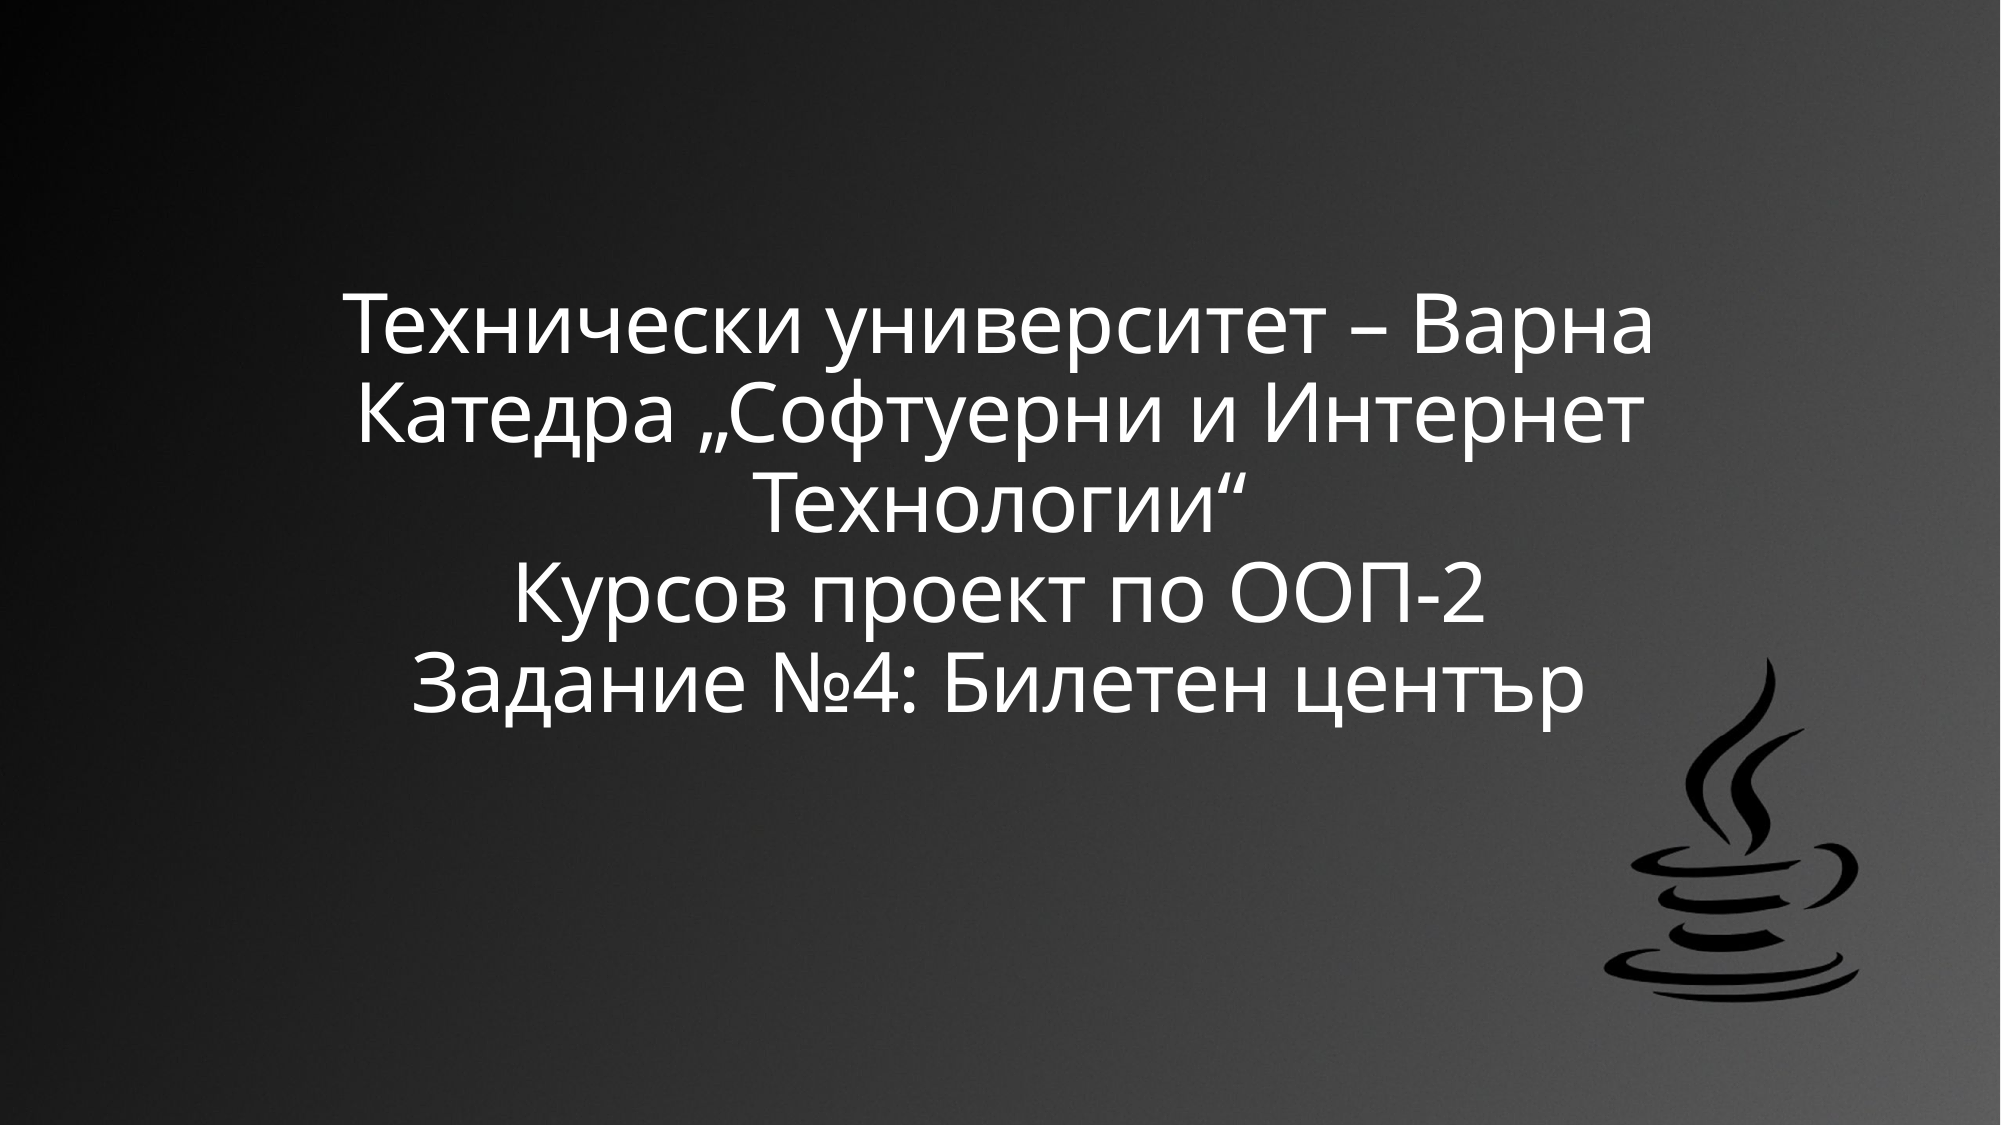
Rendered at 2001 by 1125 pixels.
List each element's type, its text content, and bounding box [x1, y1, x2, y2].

title Технически университет – Варна Катедра „Софтуерни и Интернет Технологии“ Курсов проект по ООП-2 Задание №4: Билетен център [262, 228, 1738, 739]
